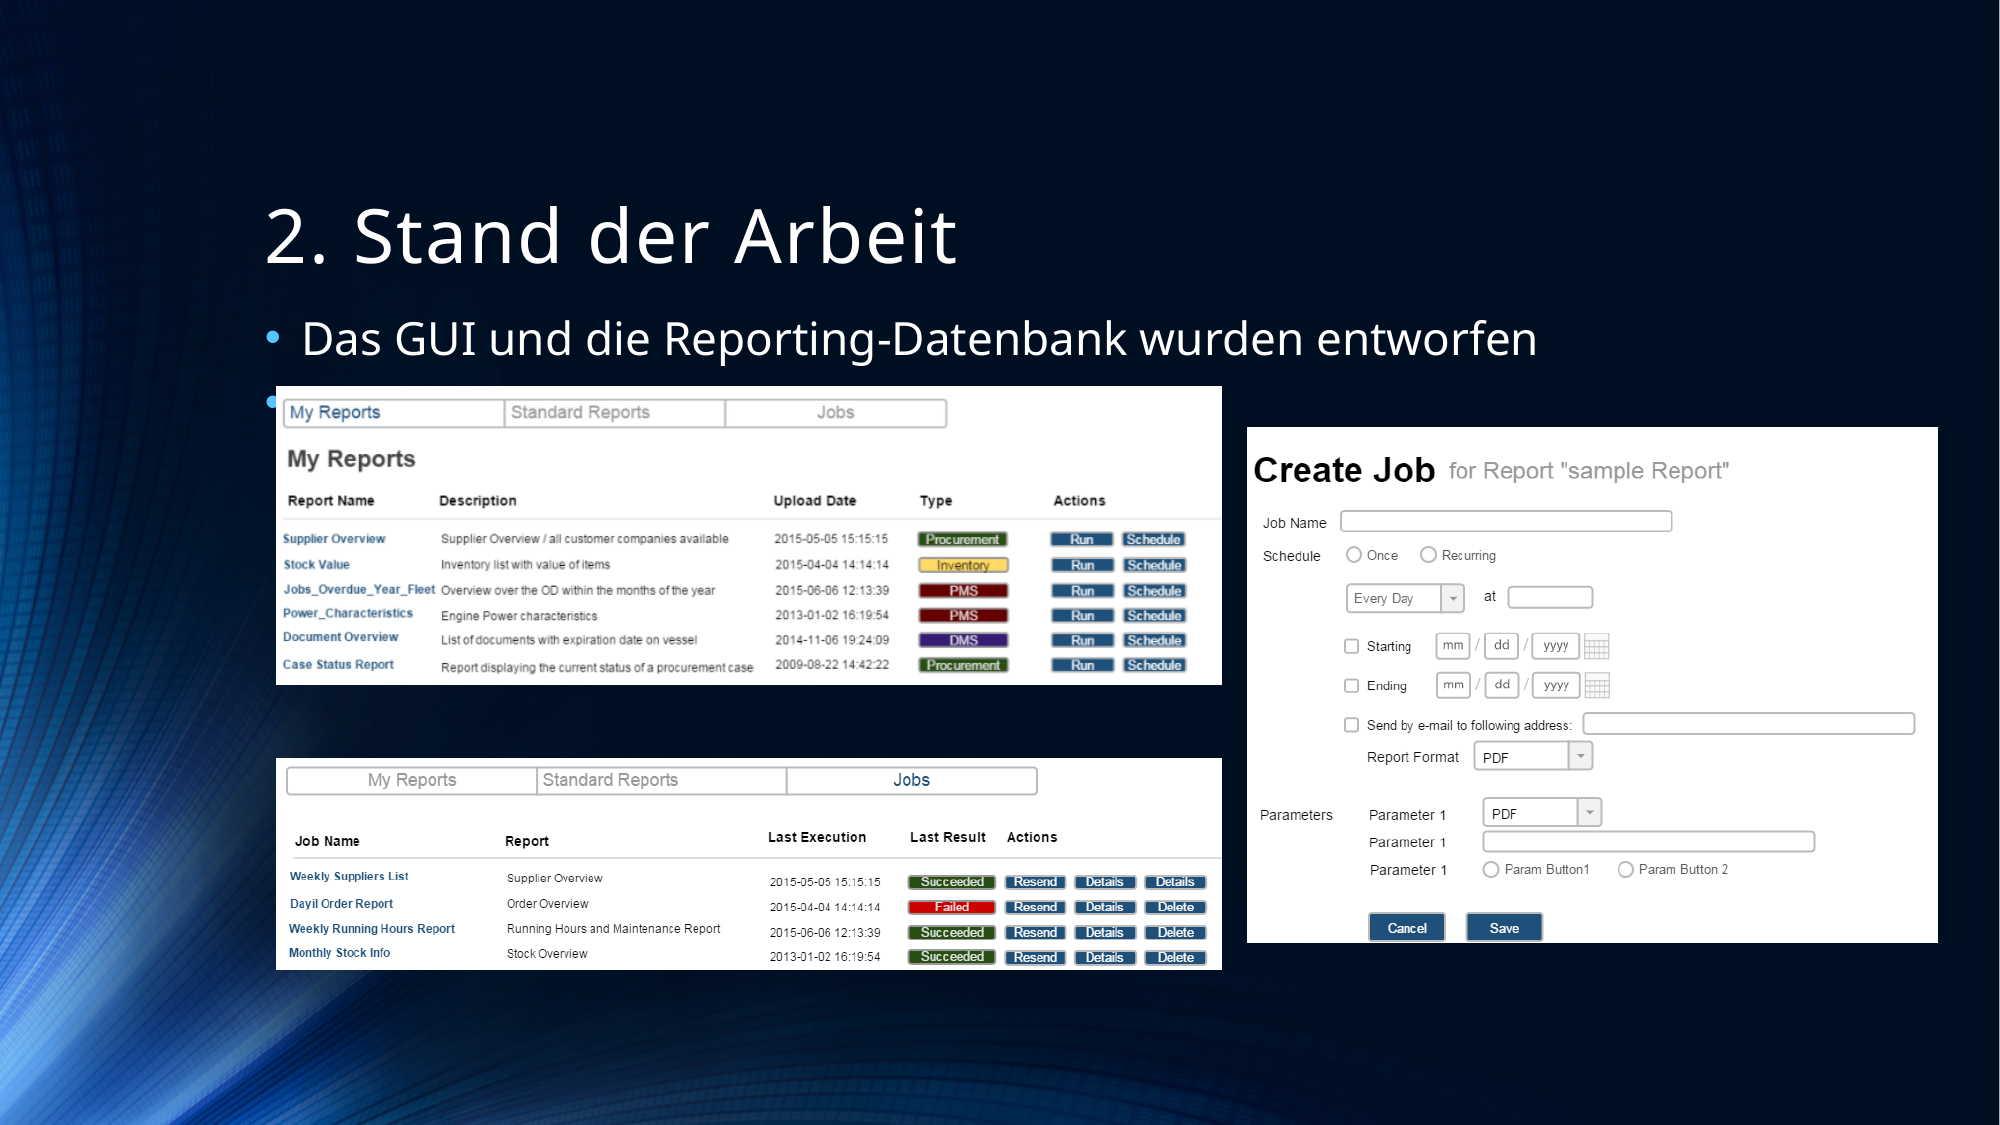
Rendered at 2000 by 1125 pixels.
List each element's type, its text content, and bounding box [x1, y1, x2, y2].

title 2. Stand der Arbeit [249, 62, 1750, 288]
list Das GUI und die Reporting-Datenbank wurden entworfen [249, 312, 1749, 988]
picture [276, 759, 1222, 970]
picture [276, 386, 1222, 686]
picture [1247, 427, 1938, 943]
